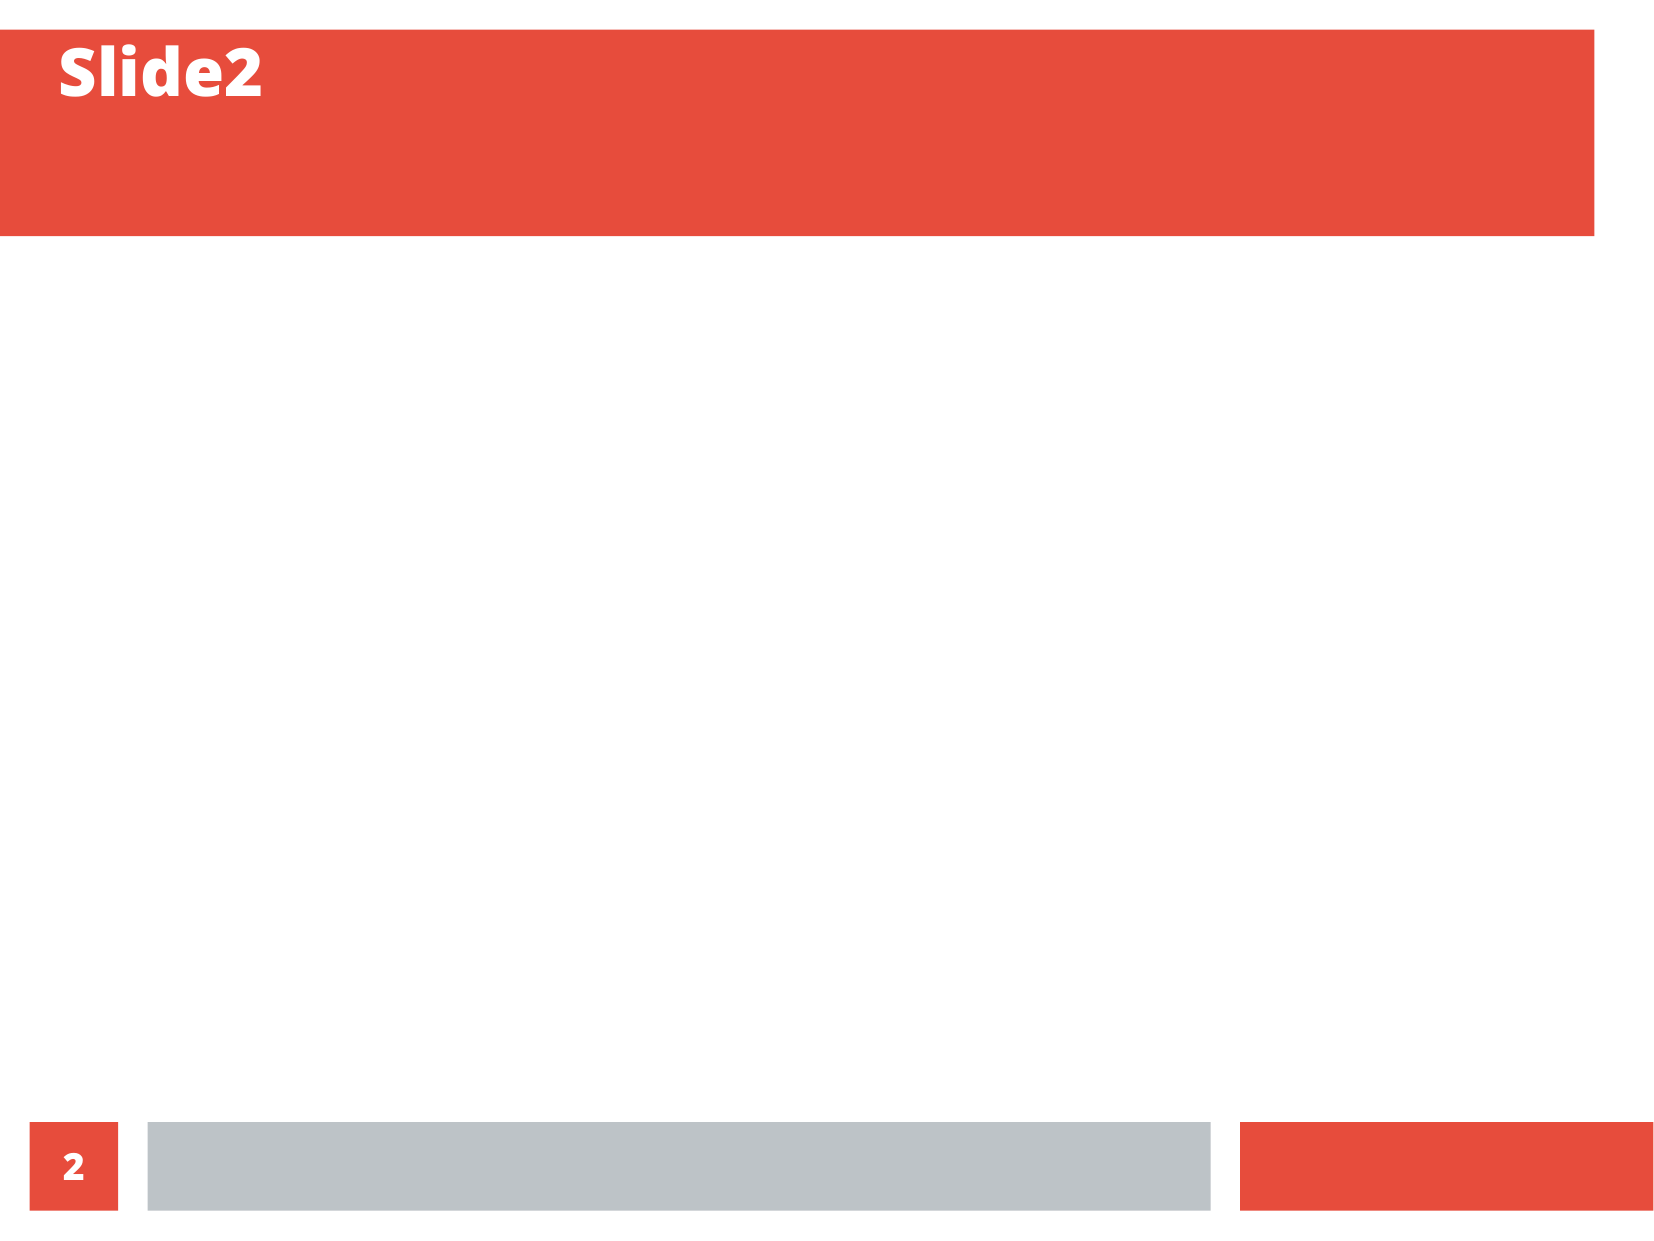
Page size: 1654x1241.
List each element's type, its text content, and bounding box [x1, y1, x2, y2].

title Slide2 [59, 59, 1595, 207]
